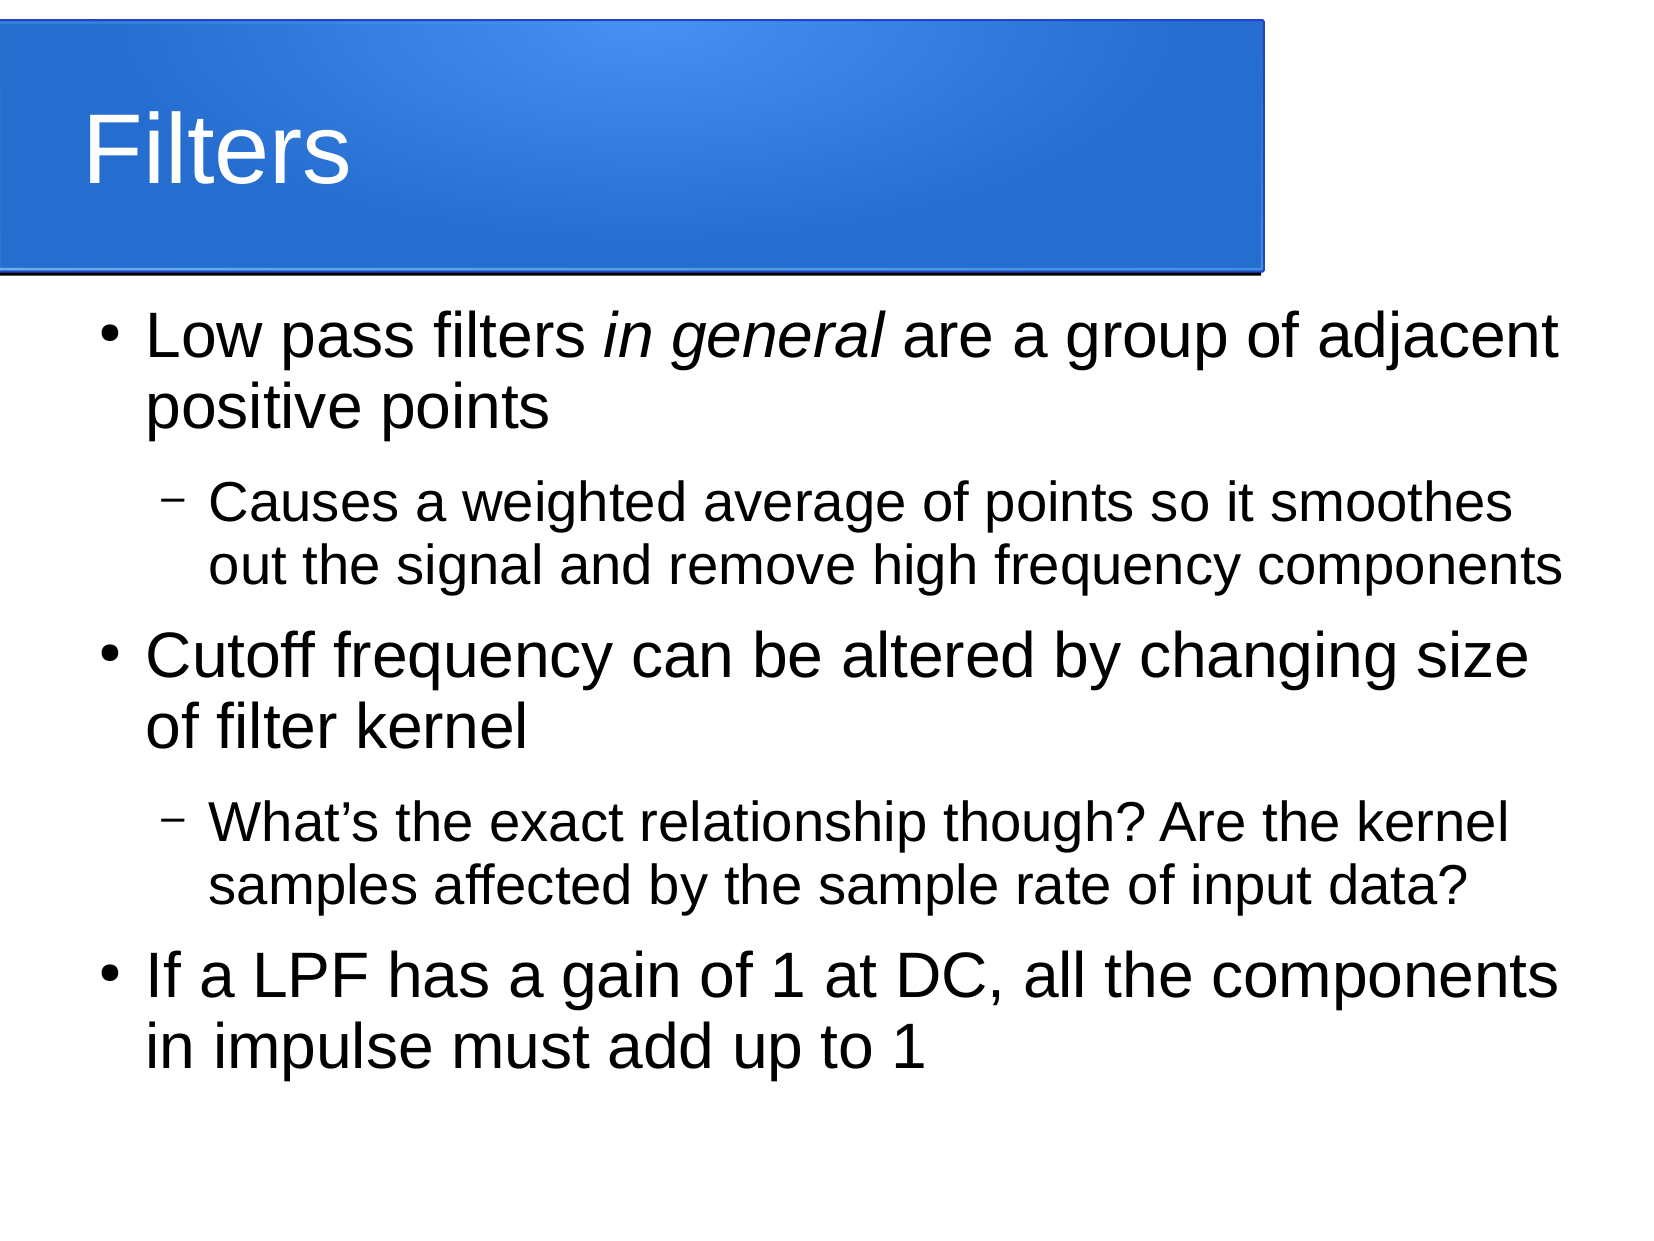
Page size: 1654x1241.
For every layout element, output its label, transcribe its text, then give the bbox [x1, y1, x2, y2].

title Filters [82, 47, 1235, 252]
list Low pass filters in general are a group of adjacent positive points Causes a weighted average of points so it smoothes out the signal and remove high frequency components Cutoff frequency can be altered by changing size of filter kernel What’s the exact relationship though? Are the kernel samples affected by the sample rate of input data? If a LPF has a gain of 1 at DC, all the components in impulse must add up to 1 [82, 299, 1571, 1111]
